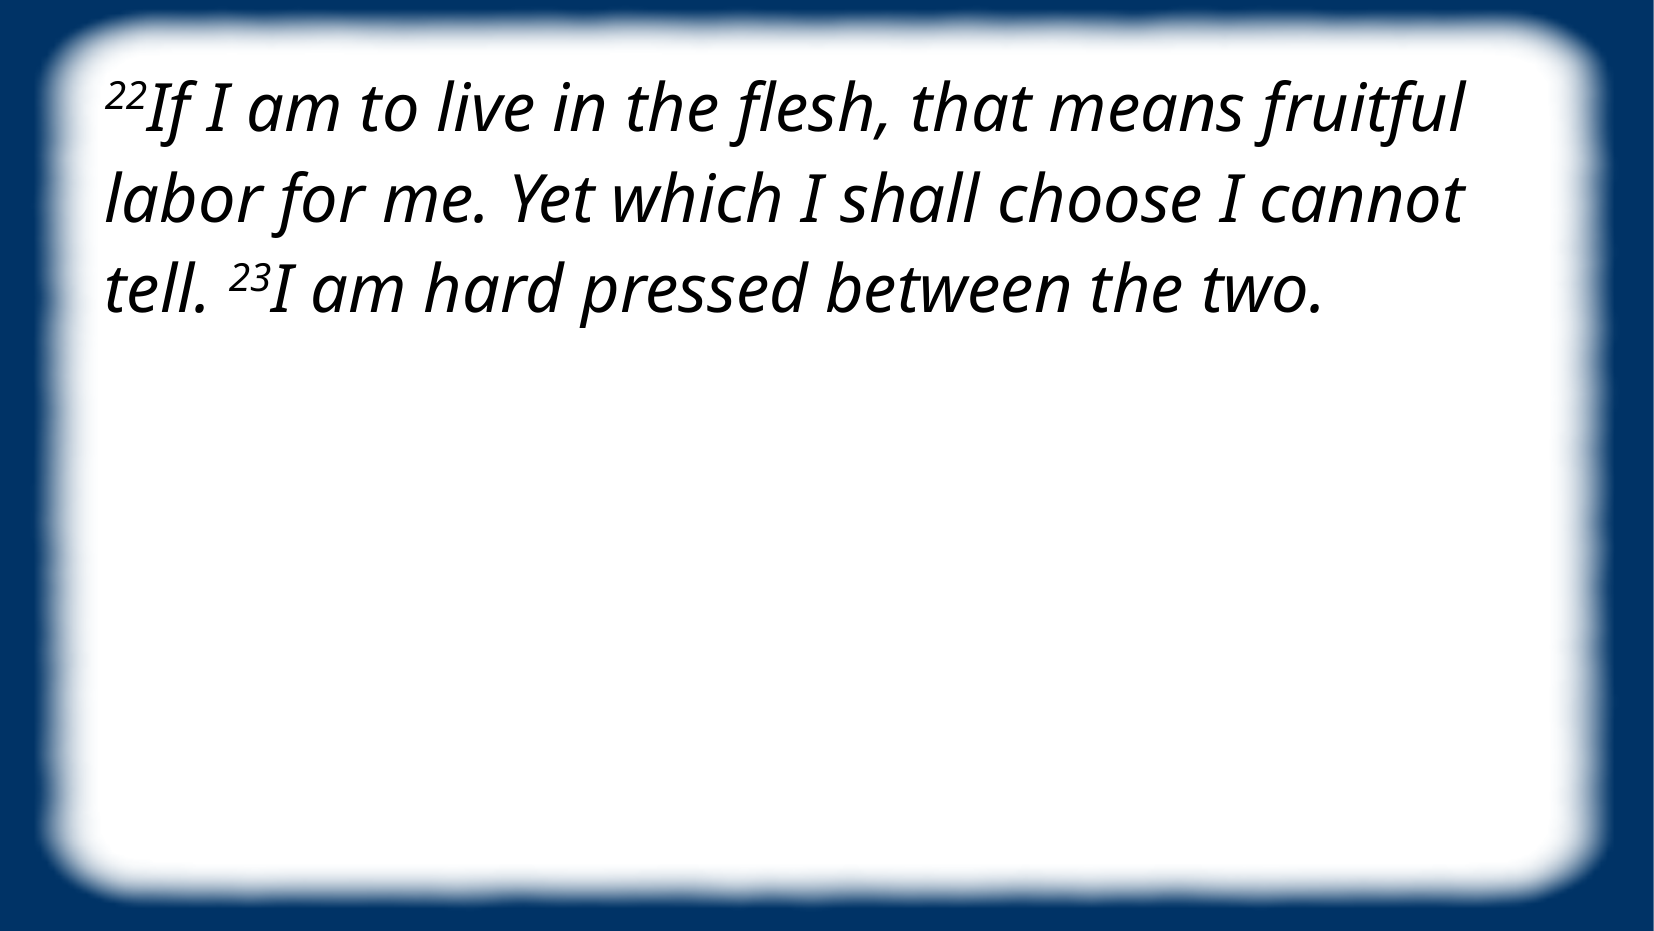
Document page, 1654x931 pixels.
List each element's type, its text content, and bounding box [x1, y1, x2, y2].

text_box 22If I am to live in the flesh, that means fruitful labor for me. Yet which I shall choose I cannot tell. 23I am hard pressed between the two. [90, 52, 1546, 361]
picture [0, 0, 1654, 931]
